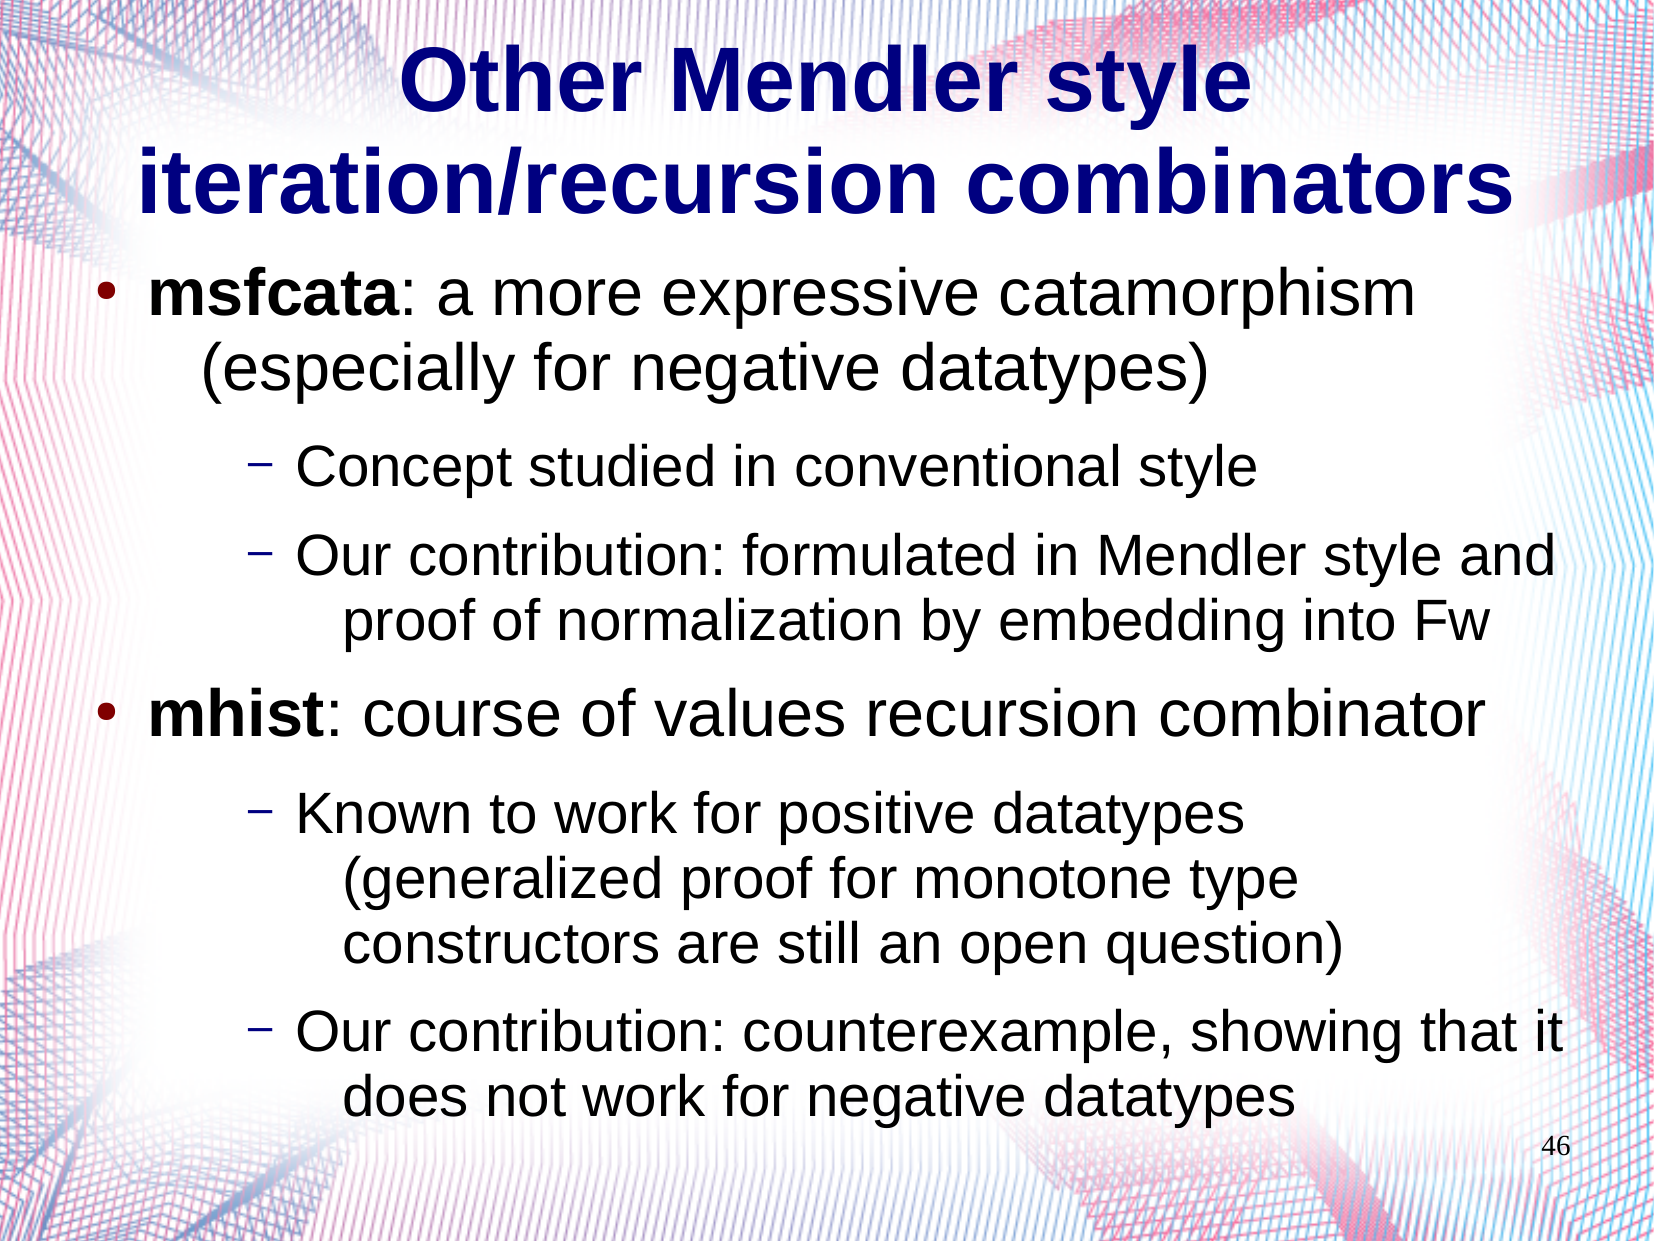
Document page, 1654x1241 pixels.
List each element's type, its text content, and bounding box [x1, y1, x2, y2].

list msfcata: a more expressive catamorphism (especially for negative datatypes) Concept studied in conventional style Our contribution: formulated in Mendler style and proof of normalization by embedding into Fw mhist: course of values recursion combinator Known to work for positive datatypes (generalized proof for monotone type constructors are still an open question) Our contribution: counterexample, showing that it does not work for negative datatypes [59, 254, 1583, 1130]
picture [0, 0, 1654, 1241]
title Other Mendler style iteration/recursion combinators [82, 28, 1571, 234]
